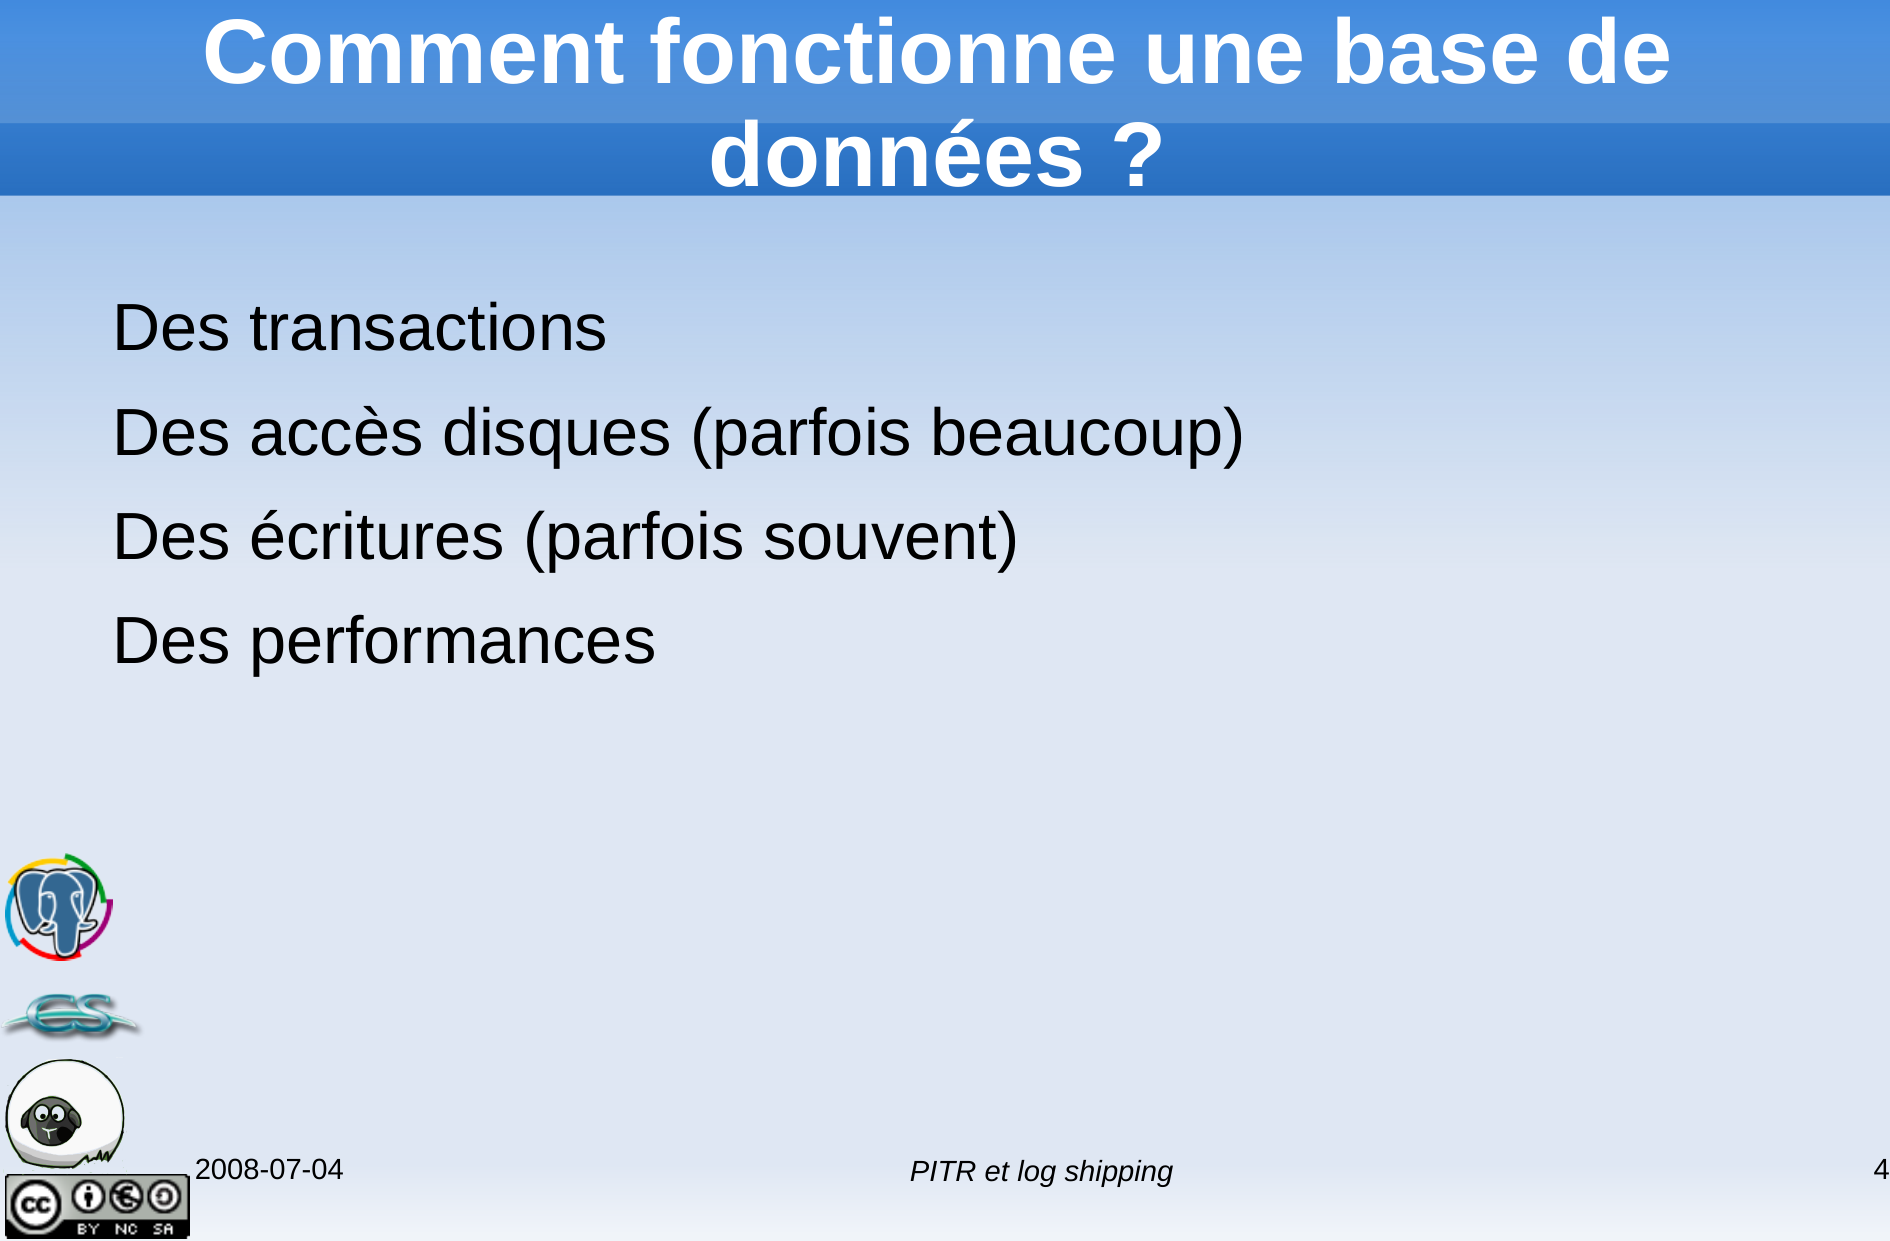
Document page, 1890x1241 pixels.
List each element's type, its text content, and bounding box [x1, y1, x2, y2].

title Comment fonctionne une base de données ? [87, 0, 1789, 208]
picture [0, 0, 1890, 1241]
list Des transactions Des accès disques (parfois beaucoup) Des écritures (parfois souvent) Des performances [94, 290, 1796, 1109]
